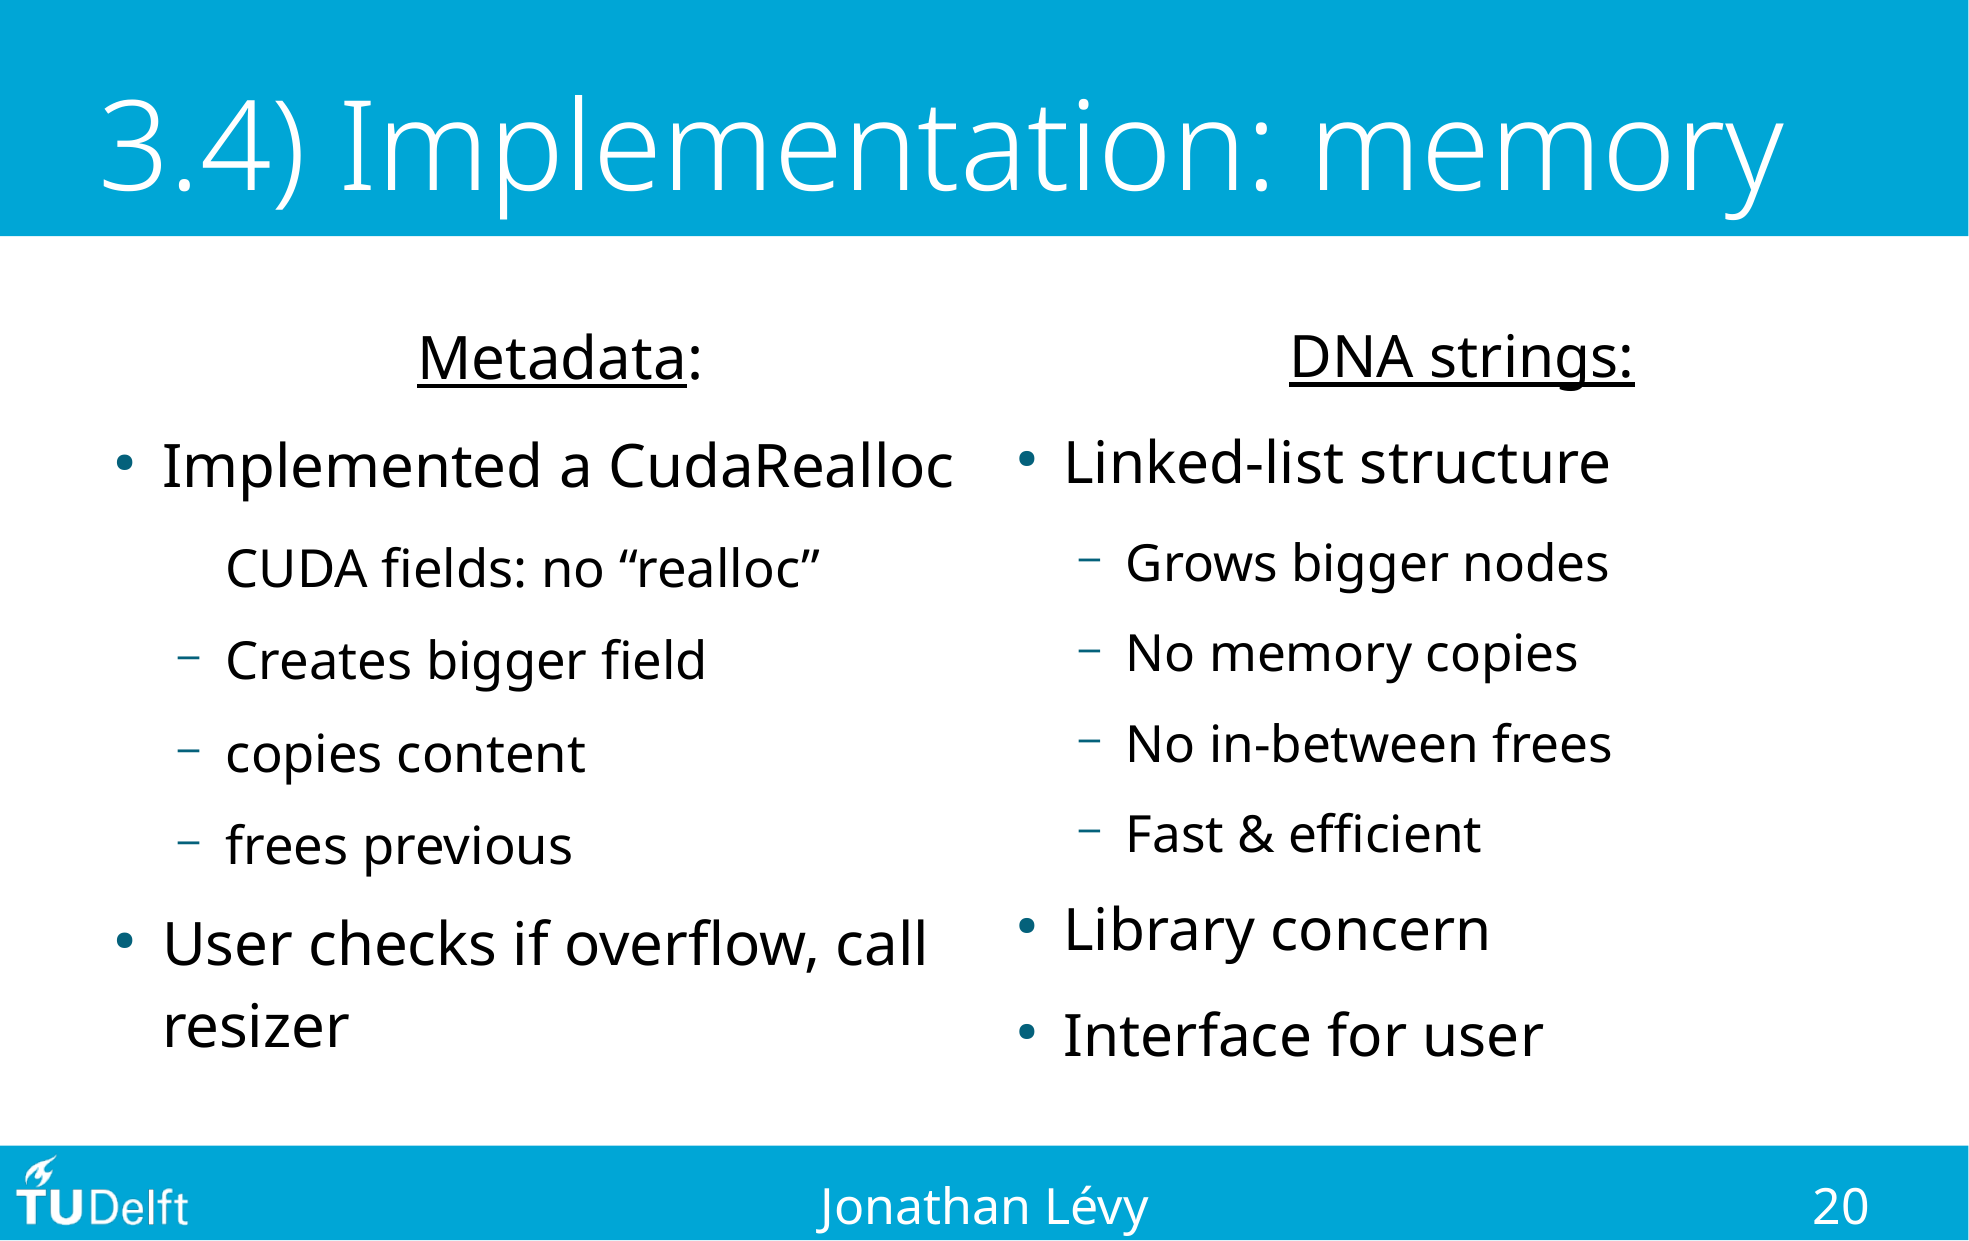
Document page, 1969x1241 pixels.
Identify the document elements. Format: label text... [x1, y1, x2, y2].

list DNA strings: Linked-list structure Grows bigger nodes No memory copies No in-between frees Fast & efficient Library concern Interface for user [1001, 315, 1861, 1081]
title 3.4) Implementation: memory [98, 19, 1870, 227]
list Metadata: Implemented a CudaRealloc CUDA fields: no “realloc” Creates bigger field copies content frees previous User checks if overflow, call resizer [98, 315, 958, 1081]
